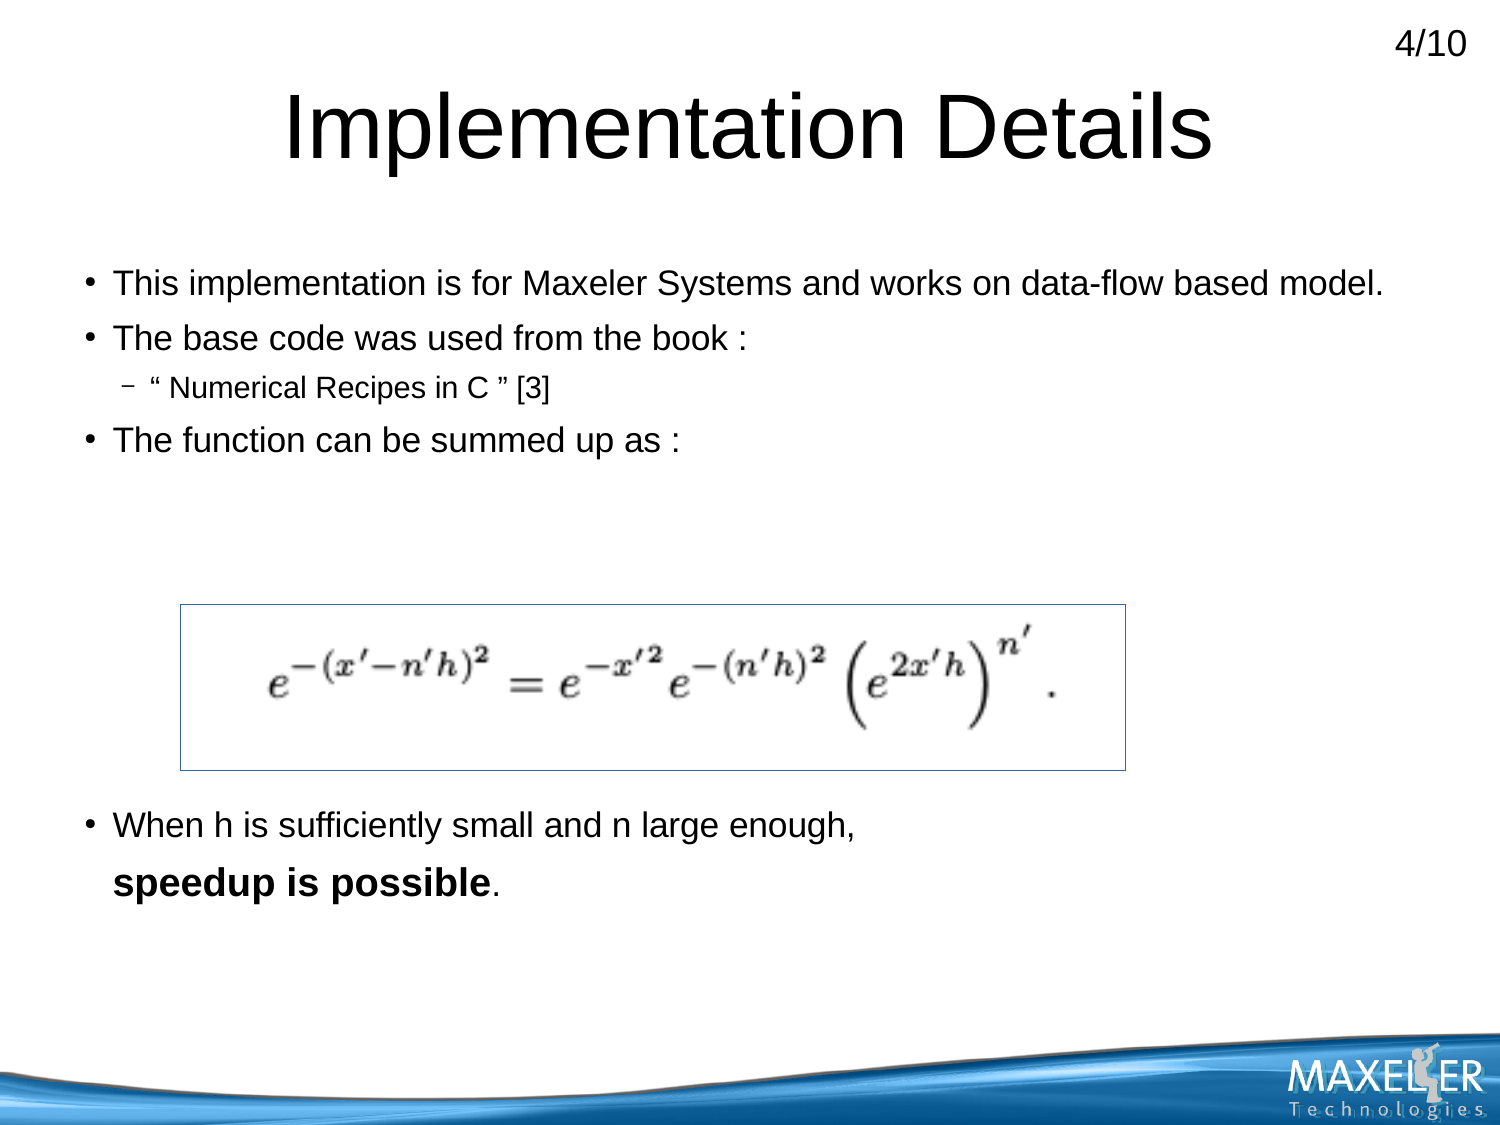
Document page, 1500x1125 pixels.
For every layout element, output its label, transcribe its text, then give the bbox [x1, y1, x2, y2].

list This implementation is for Maxeler Systems and works on data-flow based model. The base code was used from the book : “ Numerical Recipes in C ” [3] The function can be summed up as : (eq.1) When h is sufficiently small and n large enough, speedup is possible. [75, 263, 1425, 916]
title Implementation Details [75, 45, 1424, 208]
picture [180, 604, 1126, 771]
text_box 4/10 [1380, 15, 1486, 72]
picture [0, 1023, 1500, 1125]
